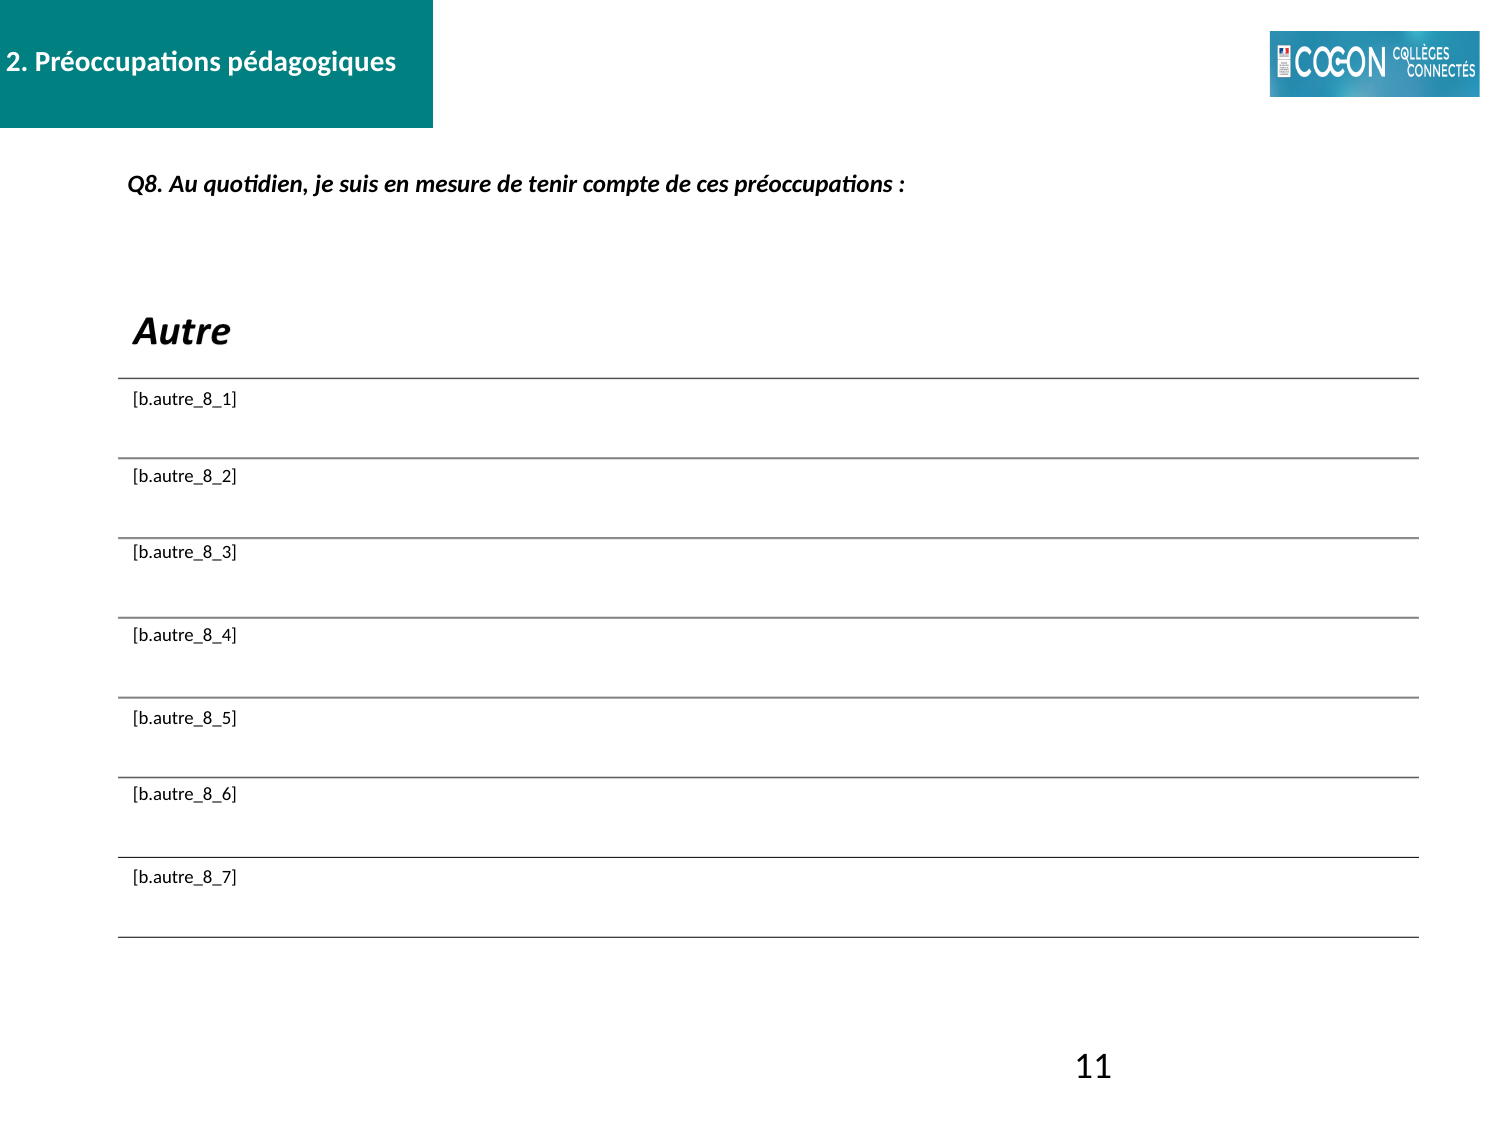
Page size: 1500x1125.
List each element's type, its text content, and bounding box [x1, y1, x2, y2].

text_box [b.autre_8_6] [118, 779, 1419, 857]
text_box Q8. Au quotidien, je suis en mesure de tenir compte de ces préoccupations : [112, 166, 1444, 209]
picture [108, 292, 1419, 938]
text_box [b.autre_8_3] [118, 537, 1419, 615]
text_box <numéro> [1059, 1042, 1397, 1103]
text_box [b.autre_8_1] [118, 383, 1419, 460]
text_box [b.autre_8_7] [118, 862, 1419, 939]
text_box [b.autre_8_2] [118, 460, 1419, 537]
text_box [b.autre_8_4] [118, 620, 1419, 697]
text_box 2. Préoccupations pédagogiques [0, 0, 433, 128]
text_box [b.autre_8_5] [118, 702, 1419, 779]
picture [1269, 31, 1480, 97]
